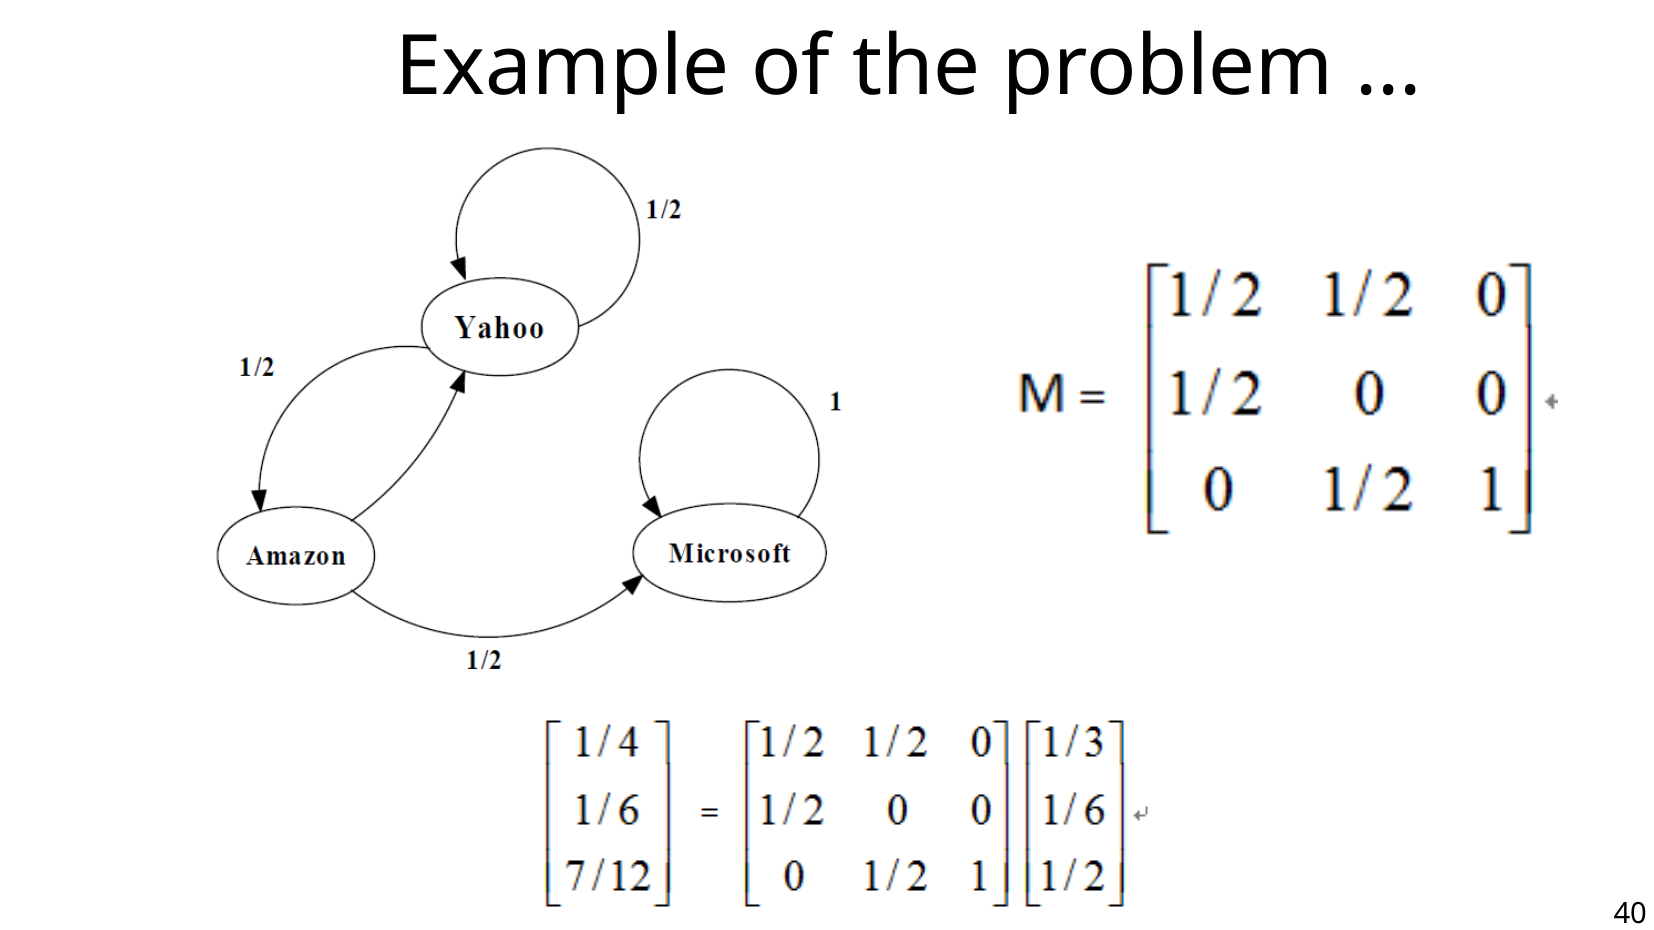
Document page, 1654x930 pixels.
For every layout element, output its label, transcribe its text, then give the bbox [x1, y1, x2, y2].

title Example of the problem ... [345, 1, 1441, 120]
picture [503, 689, 1156, 925]
picture [1009, 250, 1558, 556]
picture [210, 134, 847, 679]
